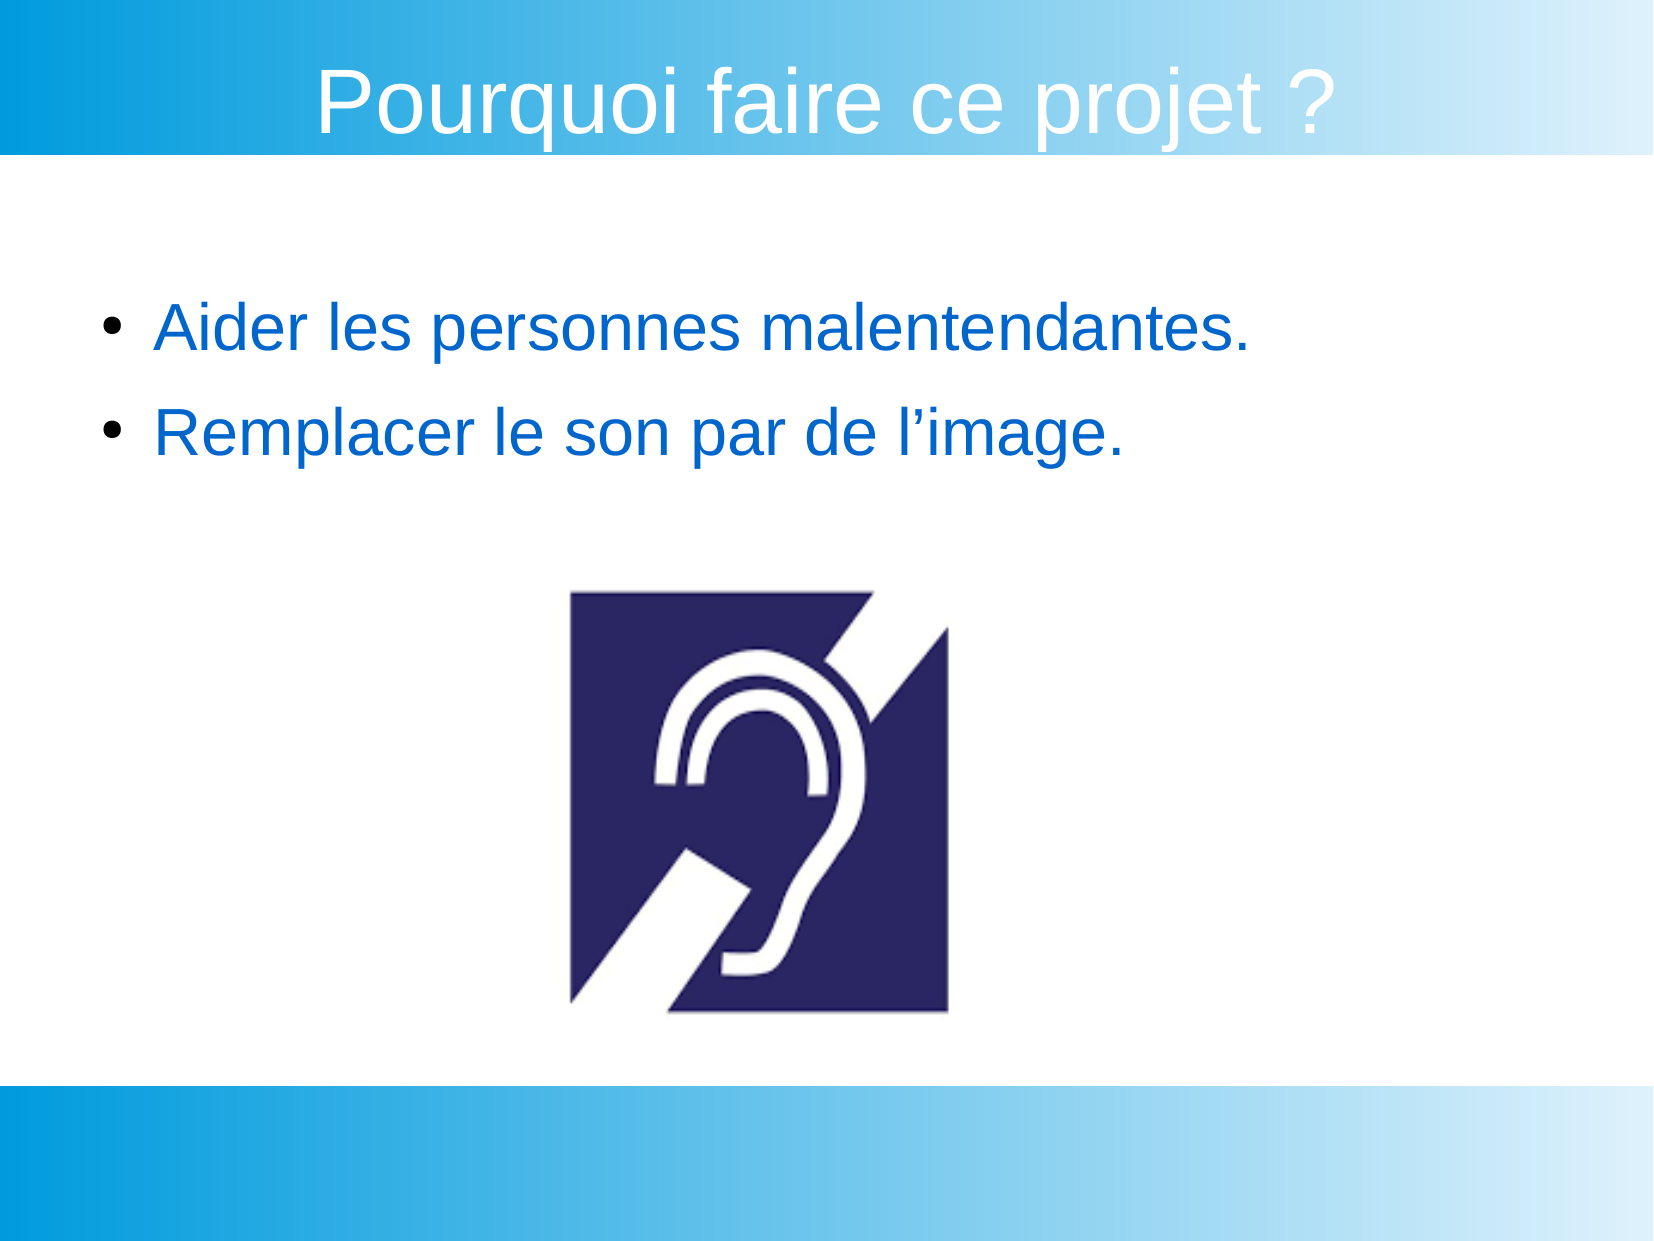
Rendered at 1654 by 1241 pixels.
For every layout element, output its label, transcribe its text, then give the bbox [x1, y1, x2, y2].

picture [401, 578, 1119, 1028]
title Pourquoi faire ce projet ? [82, 49, 1571, 155]
list Aider les personnes malentendantes. Remplacer le son par de l’image. [82, 290, 1571, 1010]
